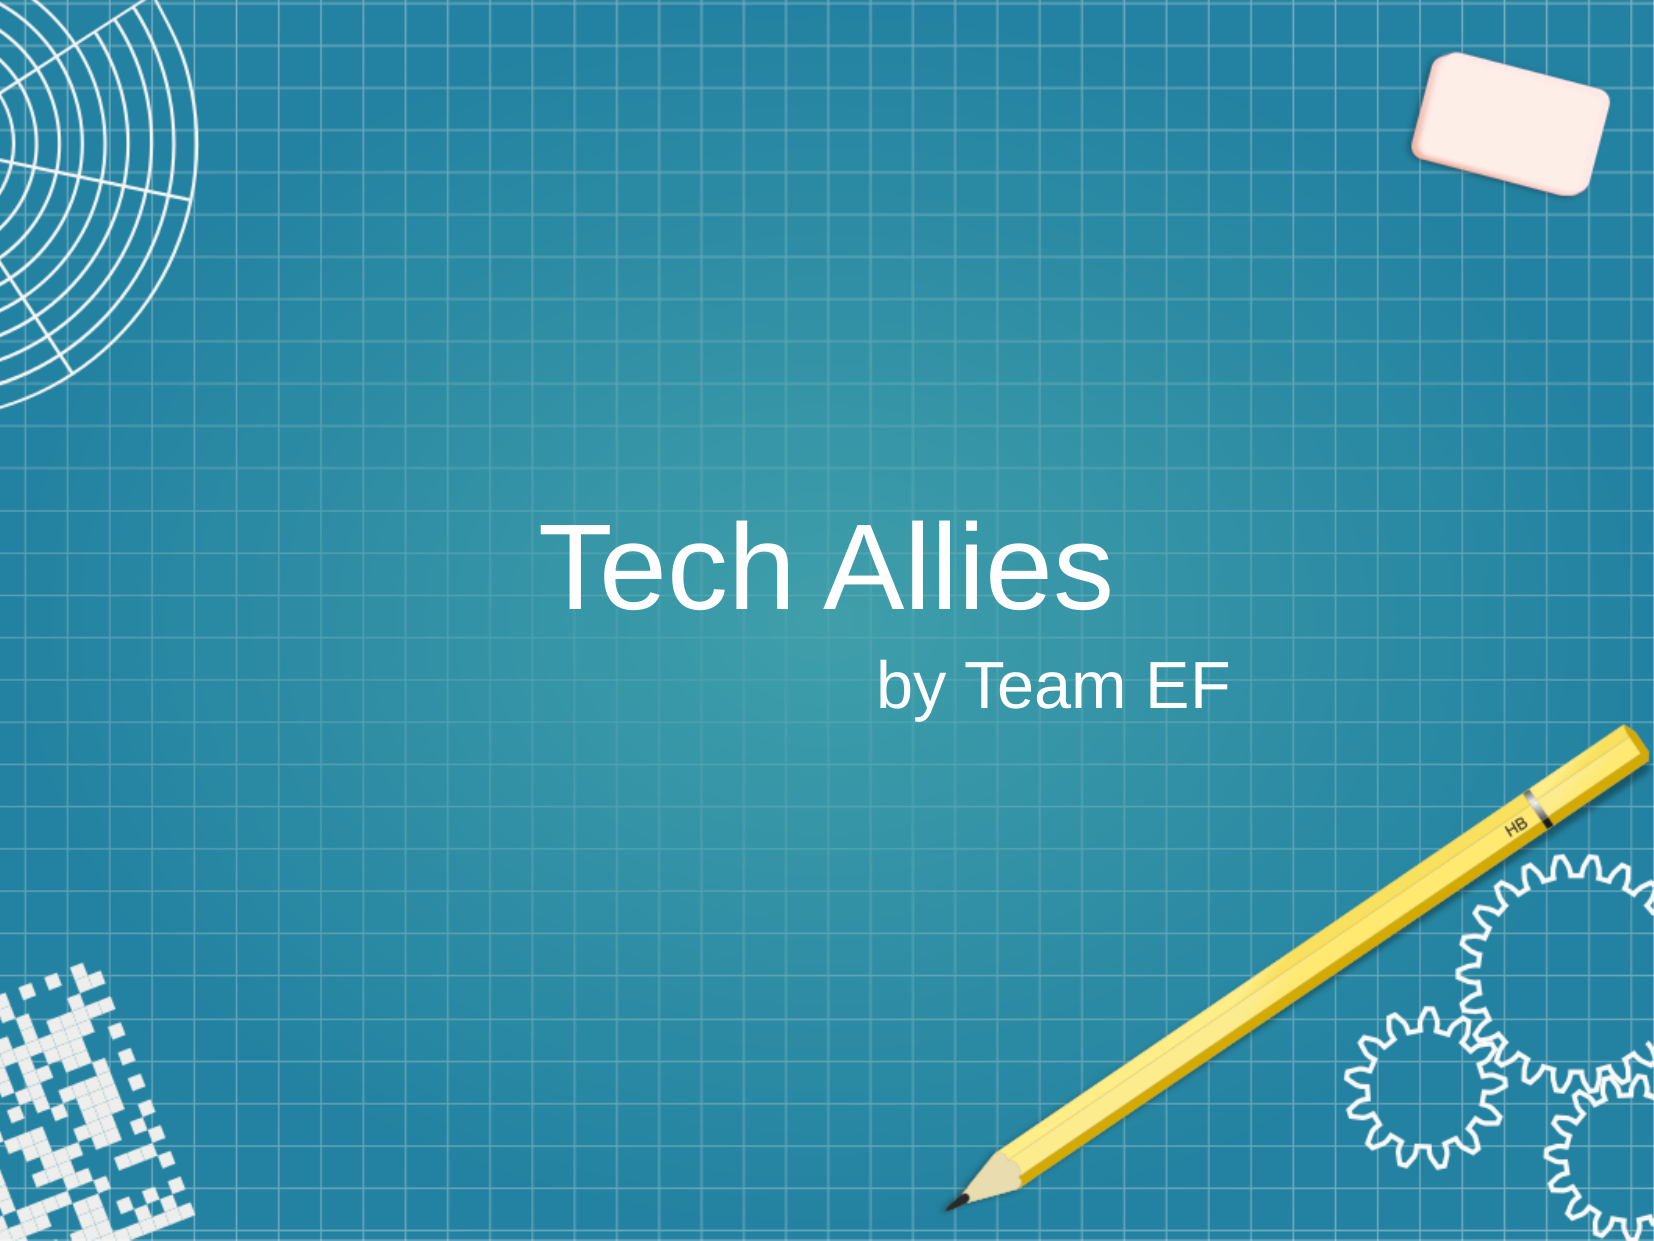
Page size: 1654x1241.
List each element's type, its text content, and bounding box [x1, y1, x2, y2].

subtitle by Team EF [82, 625, 1583, 745]
title Tech Allies [82, 425, 1571, 625]
picture [0, 0, 1654, 1241]
